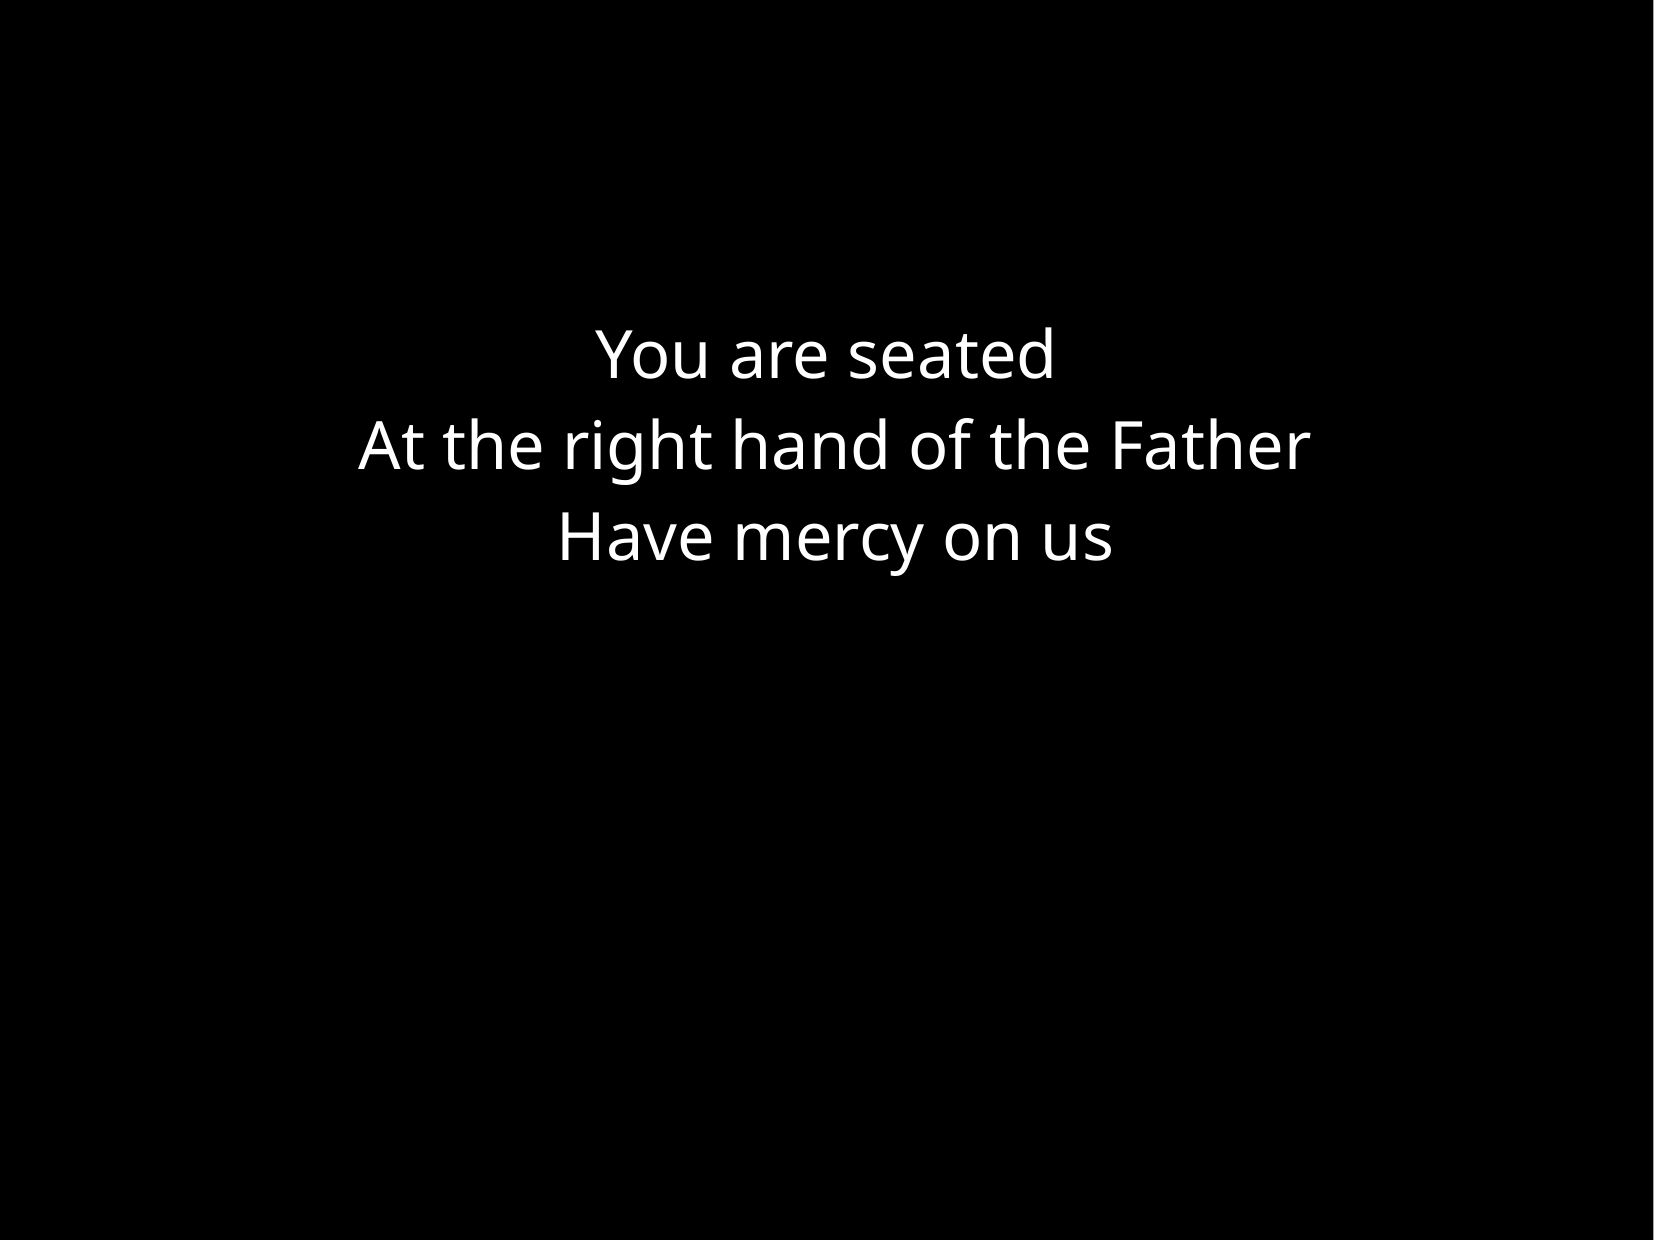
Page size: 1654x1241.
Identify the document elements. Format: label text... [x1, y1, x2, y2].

list You are seated At the right hand of the Father Have mercy on us [0, 307, 1654, 1027]
